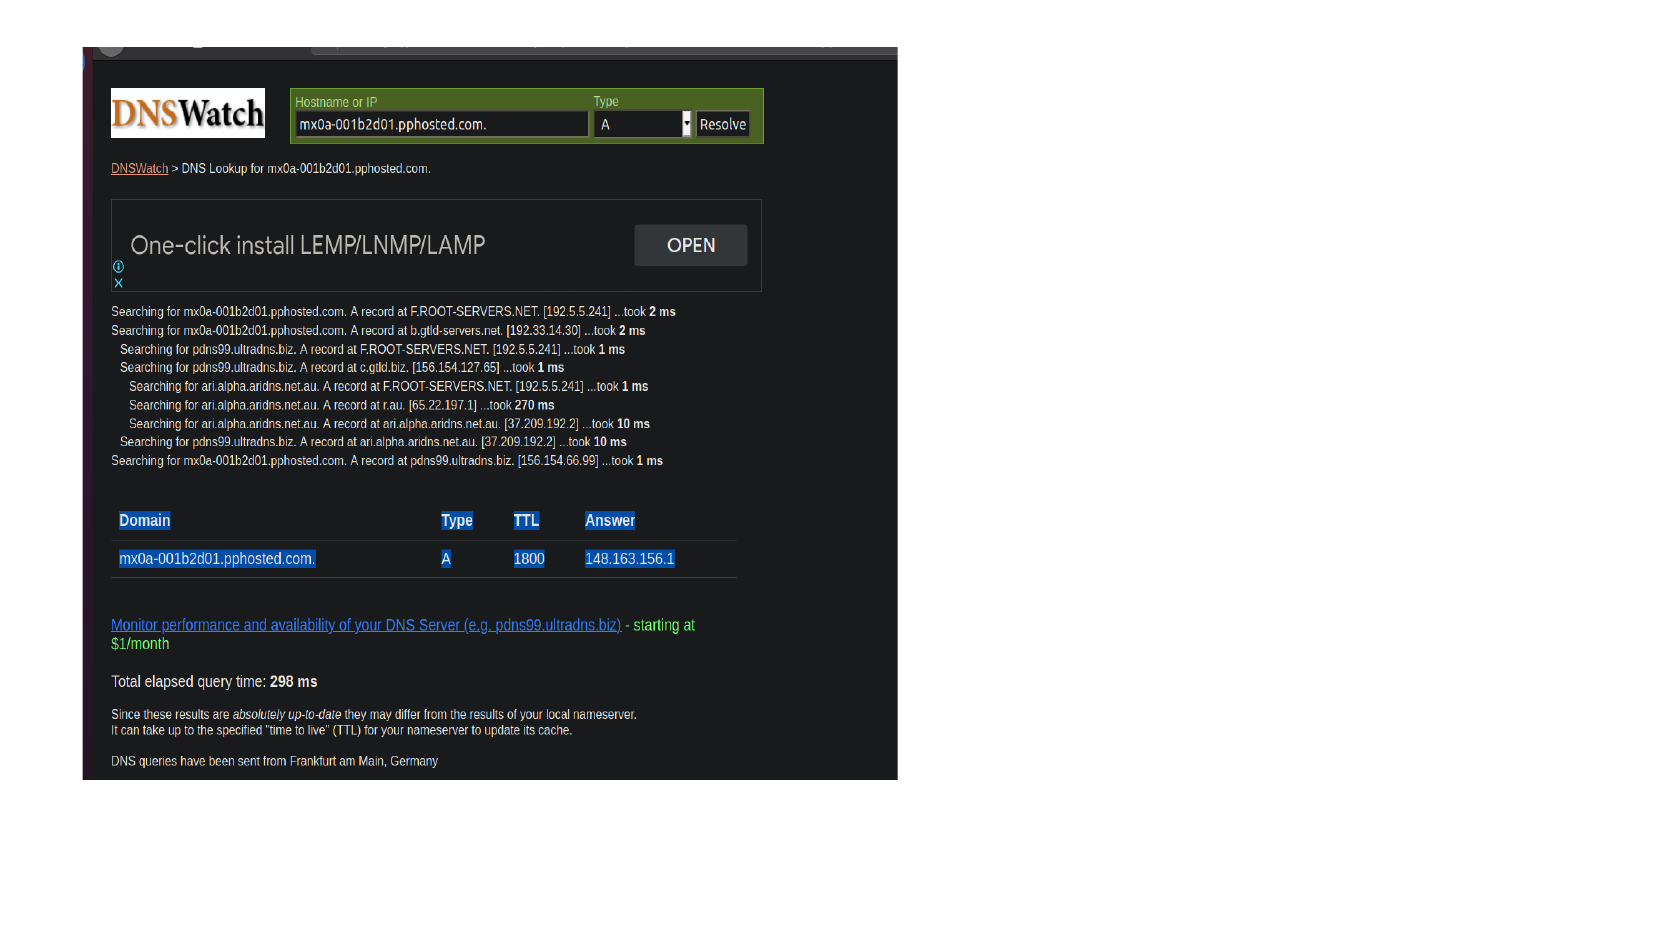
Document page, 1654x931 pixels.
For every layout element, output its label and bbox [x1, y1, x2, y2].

picture [82, 47, 898, 780]
